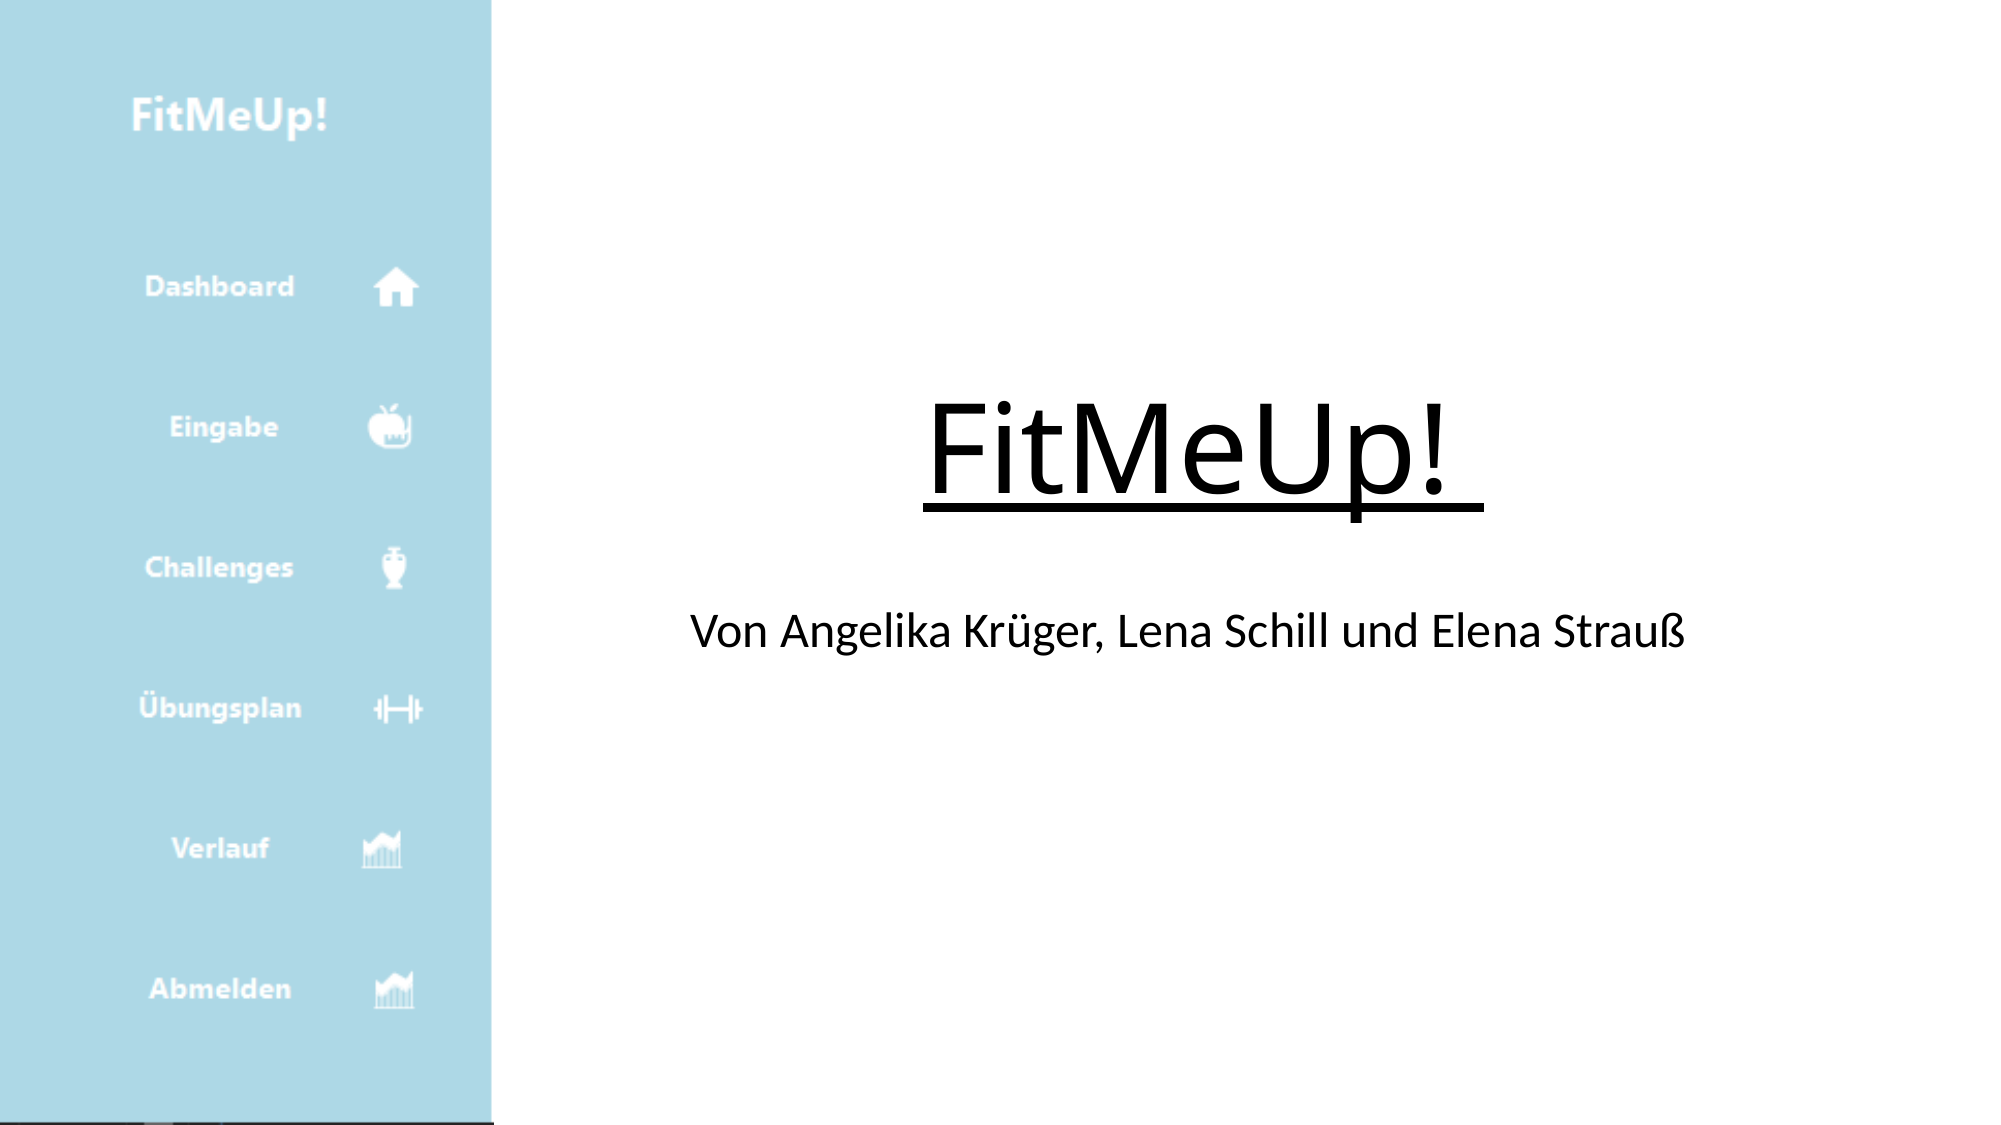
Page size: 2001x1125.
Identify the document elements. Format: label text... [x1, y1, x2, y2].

title FitMeUp! [453, 136, 1954, 529]
subtitle Von Angelika Krüger, Lena Schill und Elena Strauß [438, 596, 1939, 868]
picture [0, 0, 494, 1125]
